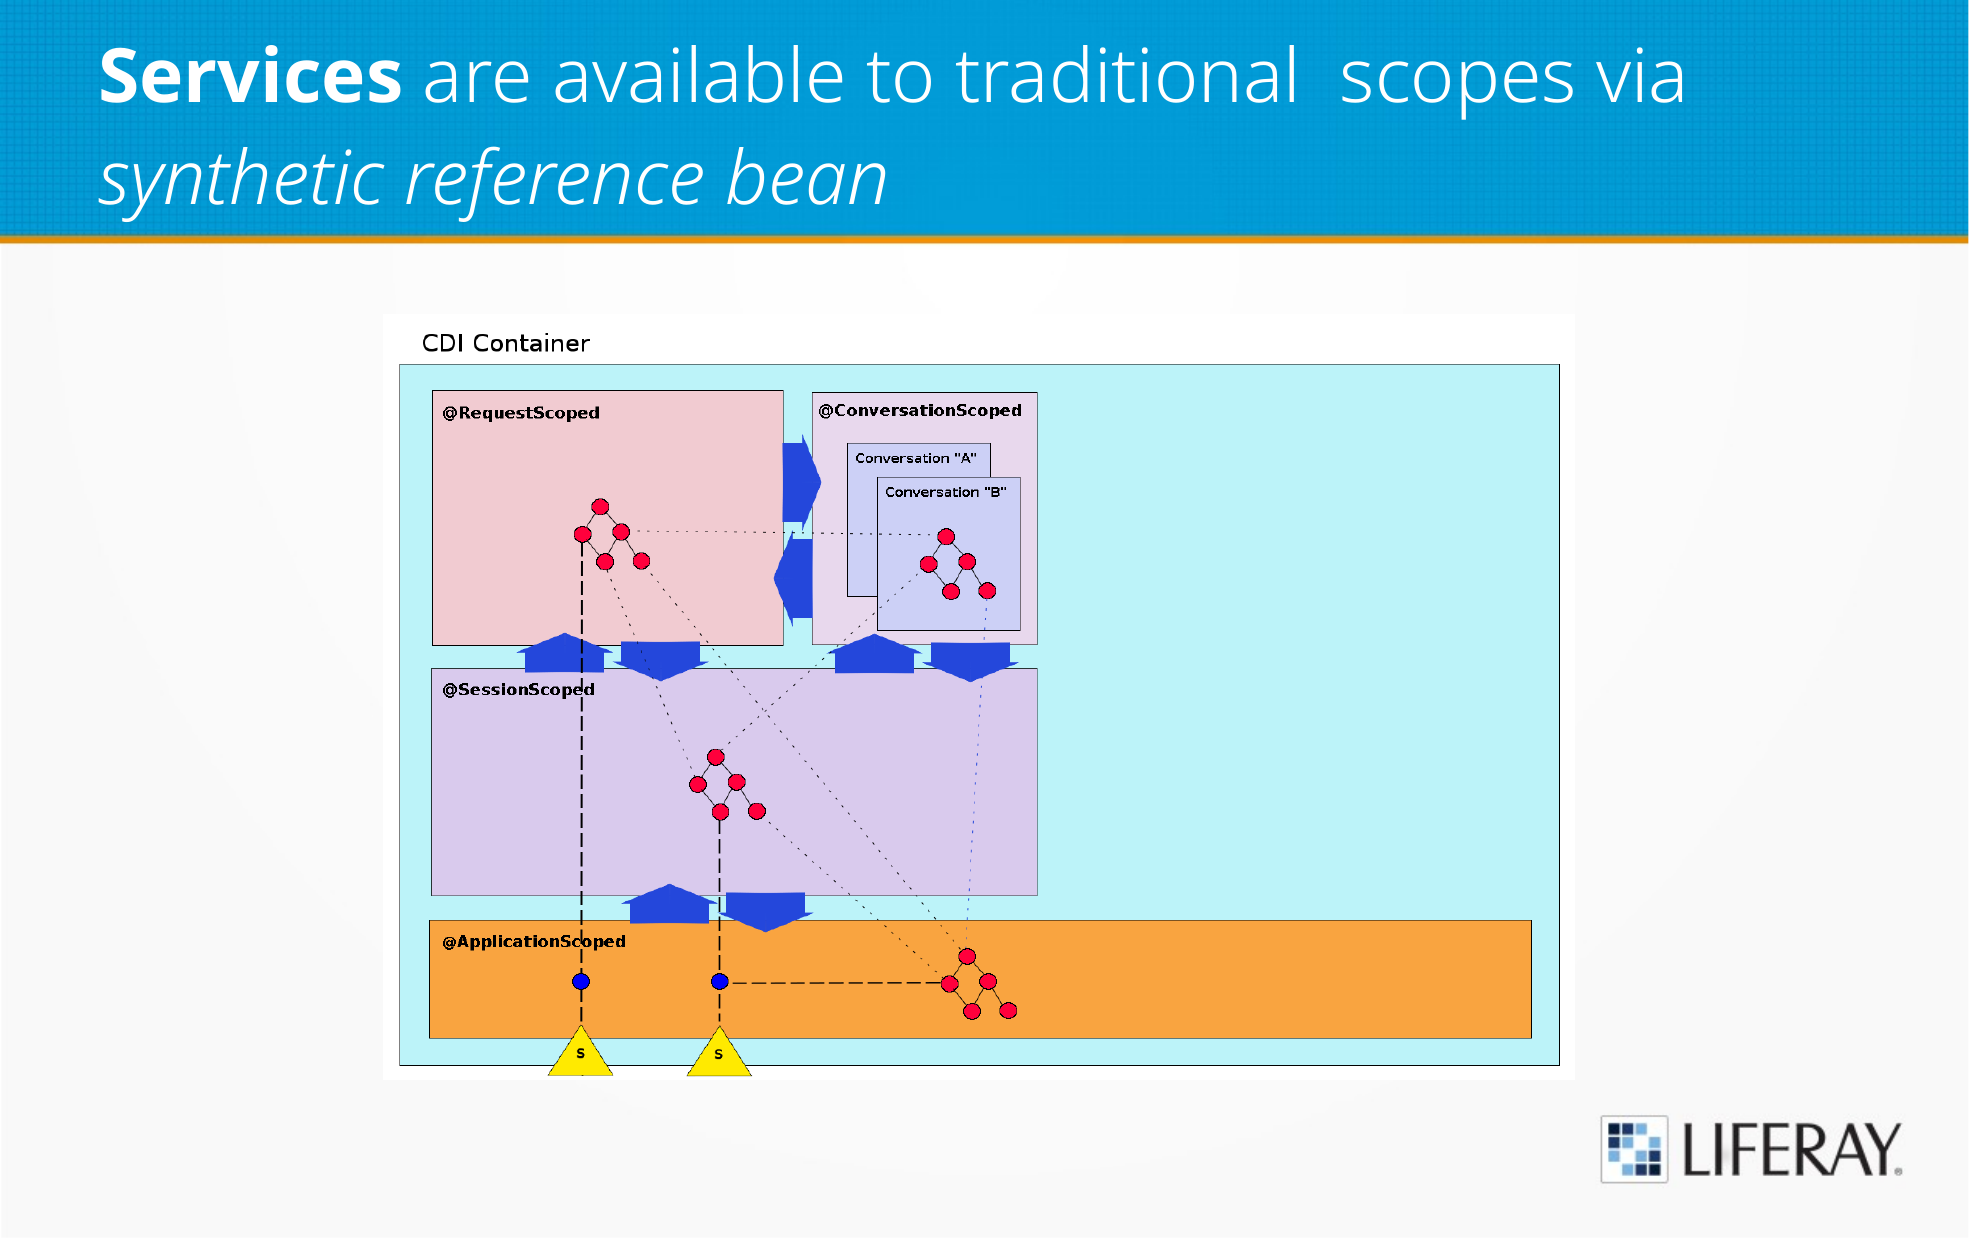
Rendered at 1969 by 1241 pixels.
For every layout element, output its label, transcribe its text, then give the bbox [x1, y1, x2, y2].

title Services are available to traditional scopes via synthetic reference bean [98, 19, 1870, 227]
picture [0, 233, 1969, 1241]
